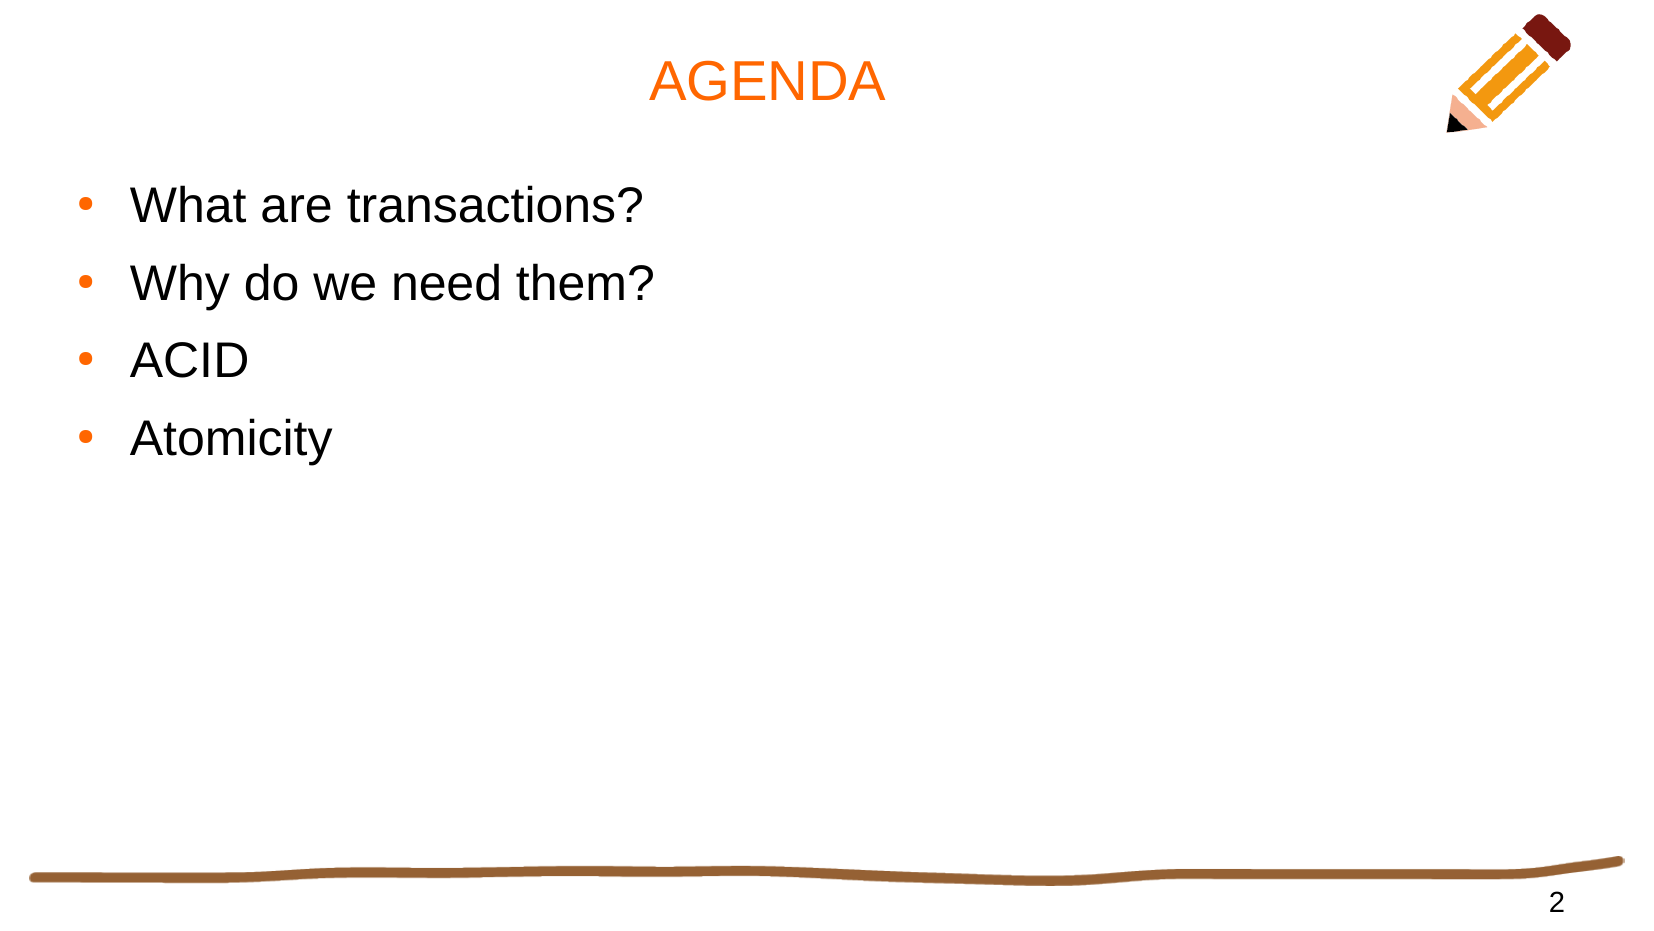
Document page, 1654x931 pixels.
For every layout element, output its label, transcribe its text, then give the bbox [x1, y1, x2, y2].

picture [29, 856, 1625, 886]
title AGENDA [88, 29, 1447, 133]
picture [1446, 14, 1571, 133]
list What are transactions? Why do we need them? ACID Atomicity [59, 177, 1595, 827]
